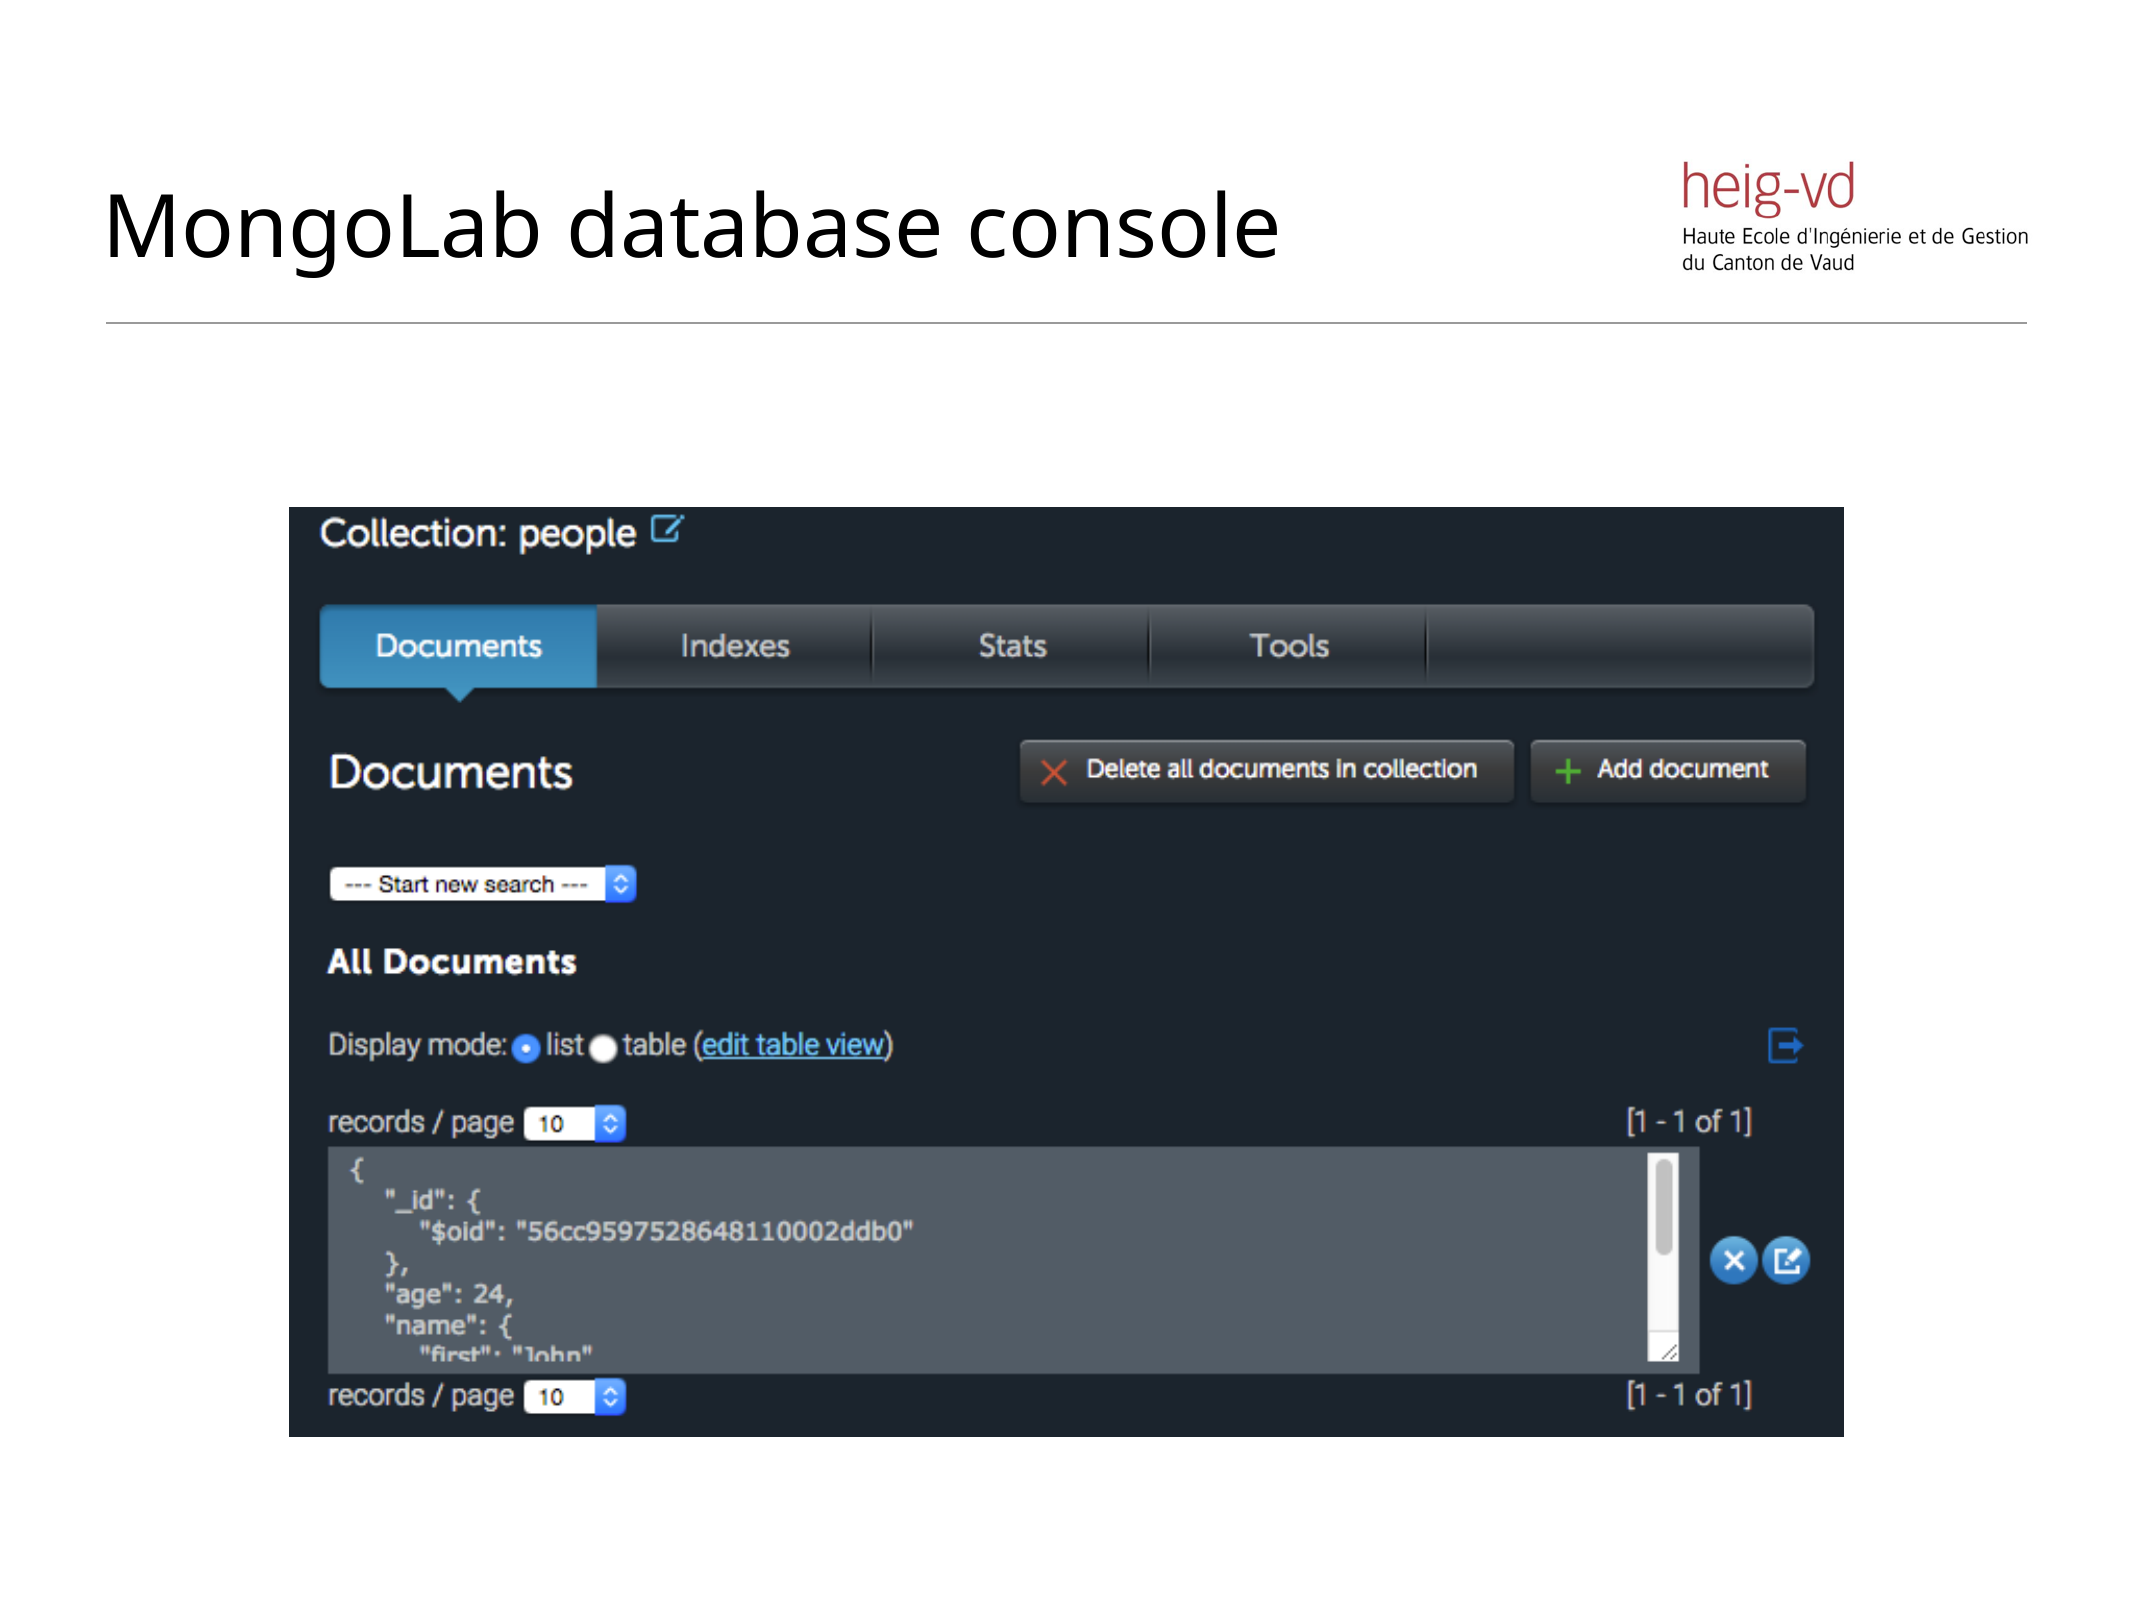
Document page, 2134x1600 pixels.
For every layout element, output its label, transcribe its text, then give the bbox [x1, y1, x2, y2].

picture [289, 507, 1844, 1437]
title MongoLab database console [93, 54, 2040, 284]
